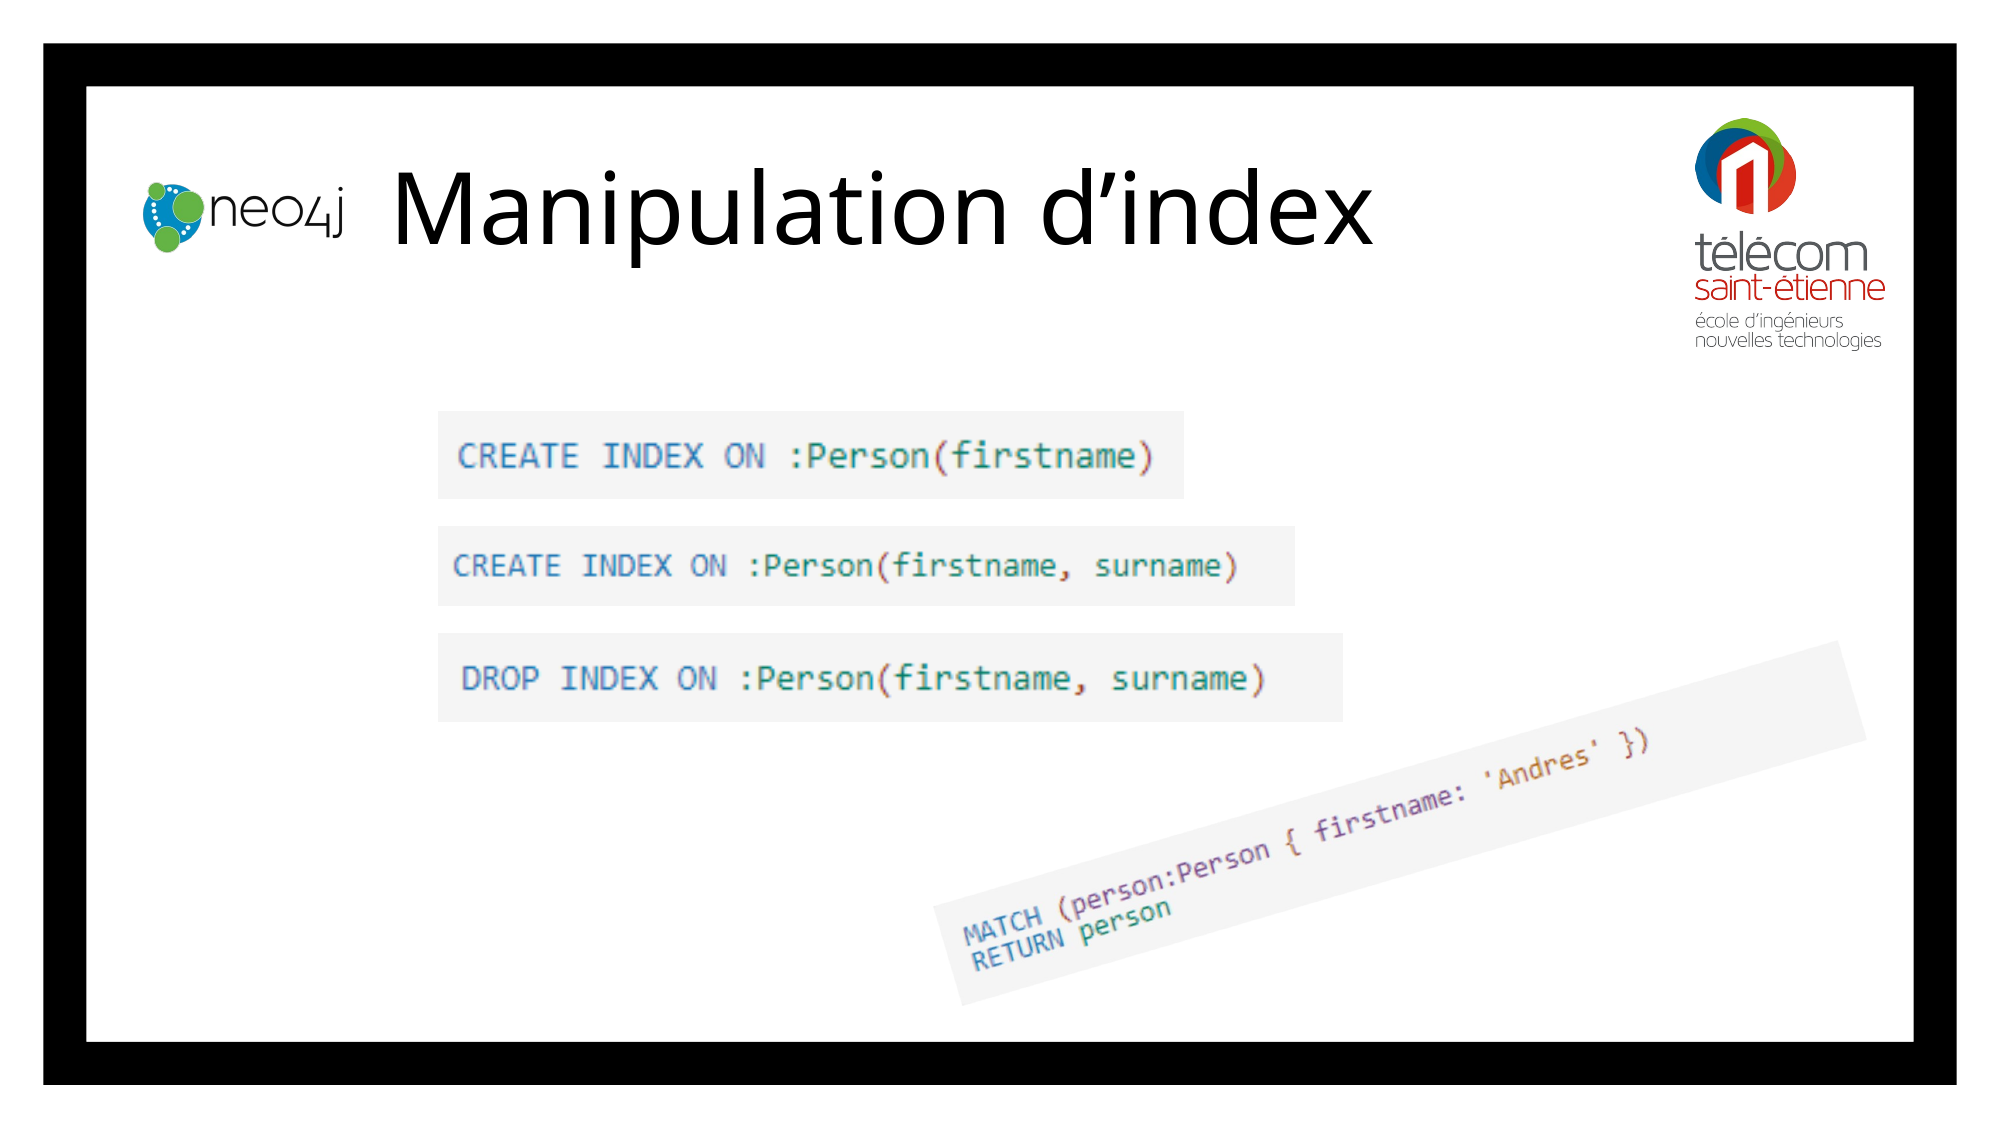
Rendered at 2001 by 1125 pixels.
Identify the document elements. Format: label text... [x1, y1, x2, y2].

picture [438, 633, 1343, 722]
picture [1695, 118, 1885, 351]
picture [932, 639, 1867, 1007]
picture [438, 411, 1184, 499]
title Manipulation d’index [369, 138, 1849, 304]
picture [1715, 134, 1730, 138]
picture [438, 526, 1295, 606]
picture [134, 160, 351, 274]
